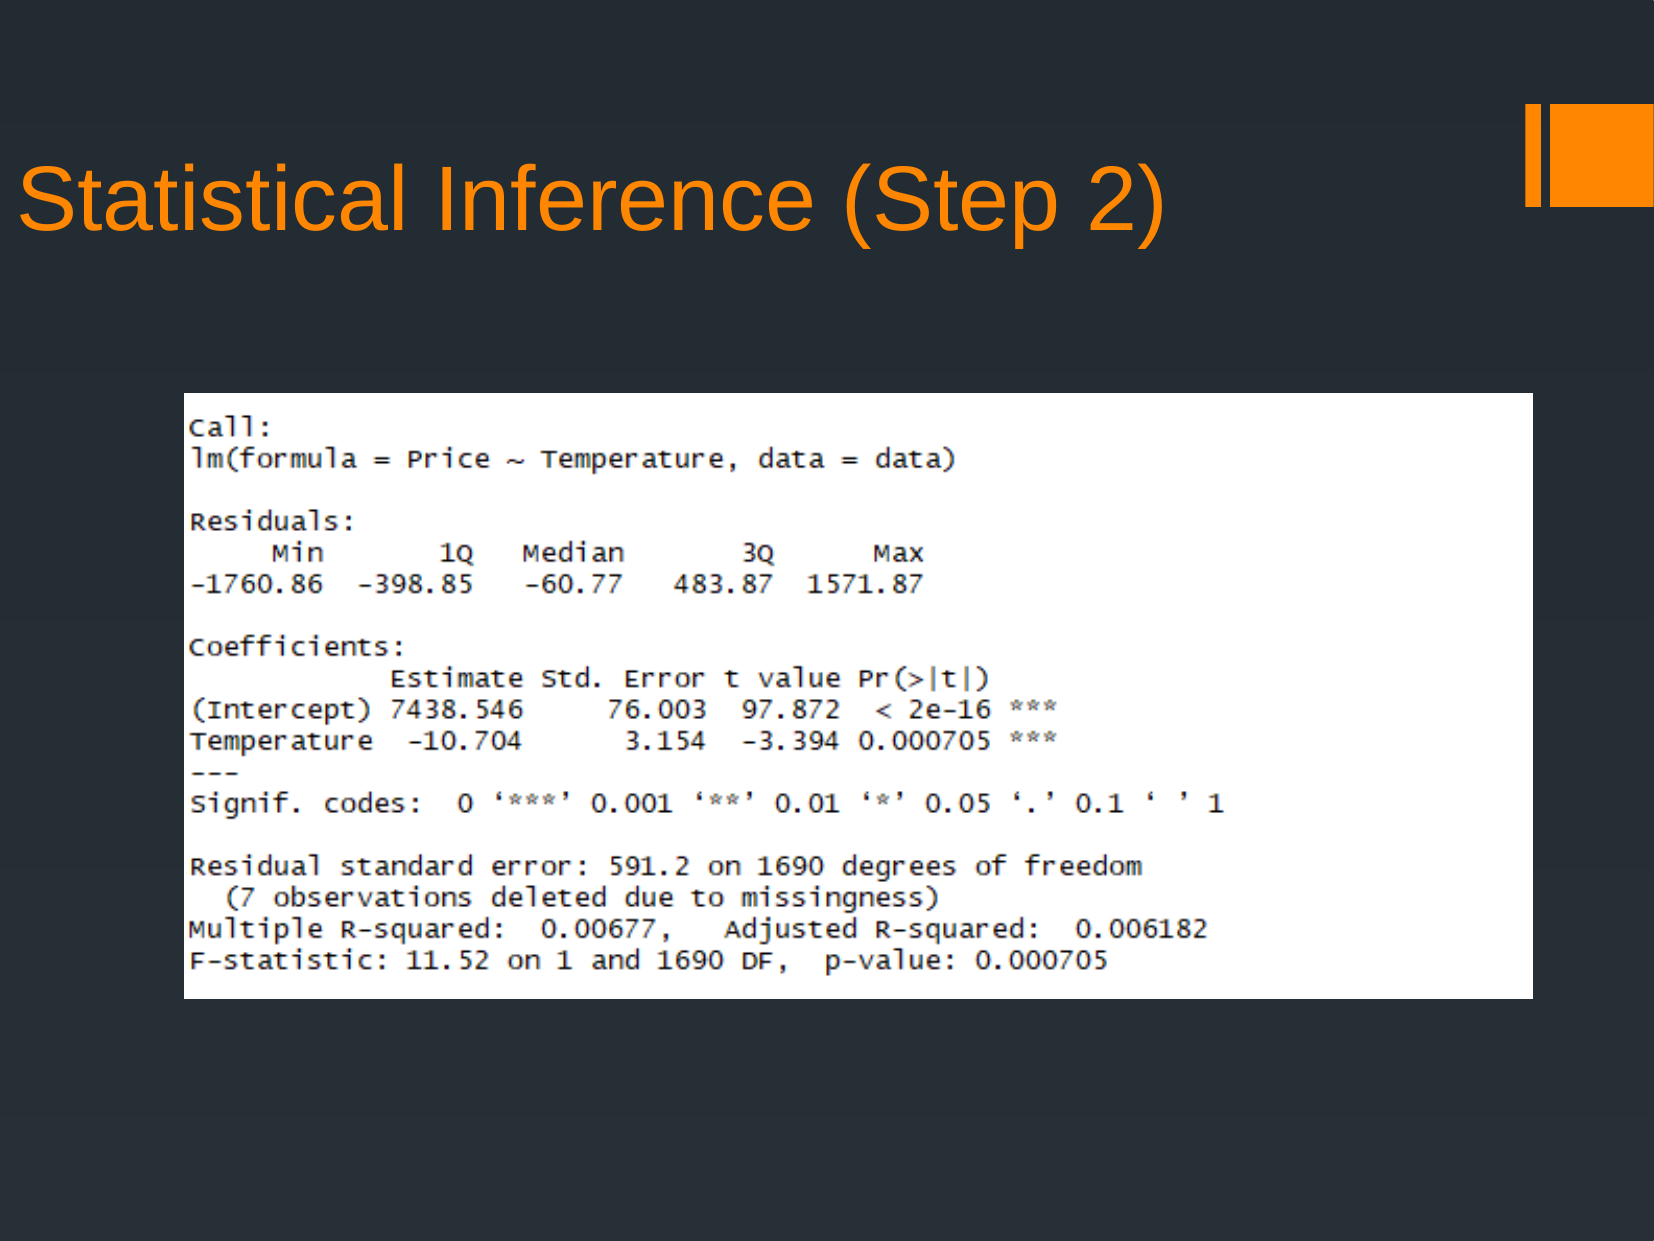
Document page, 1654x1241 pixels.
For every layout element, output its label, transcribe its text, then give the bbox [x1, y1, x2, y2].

title Statistical Inference (Step 2) [0, 49, 1489, 257]
picture [184, 393, 1533, 999]
